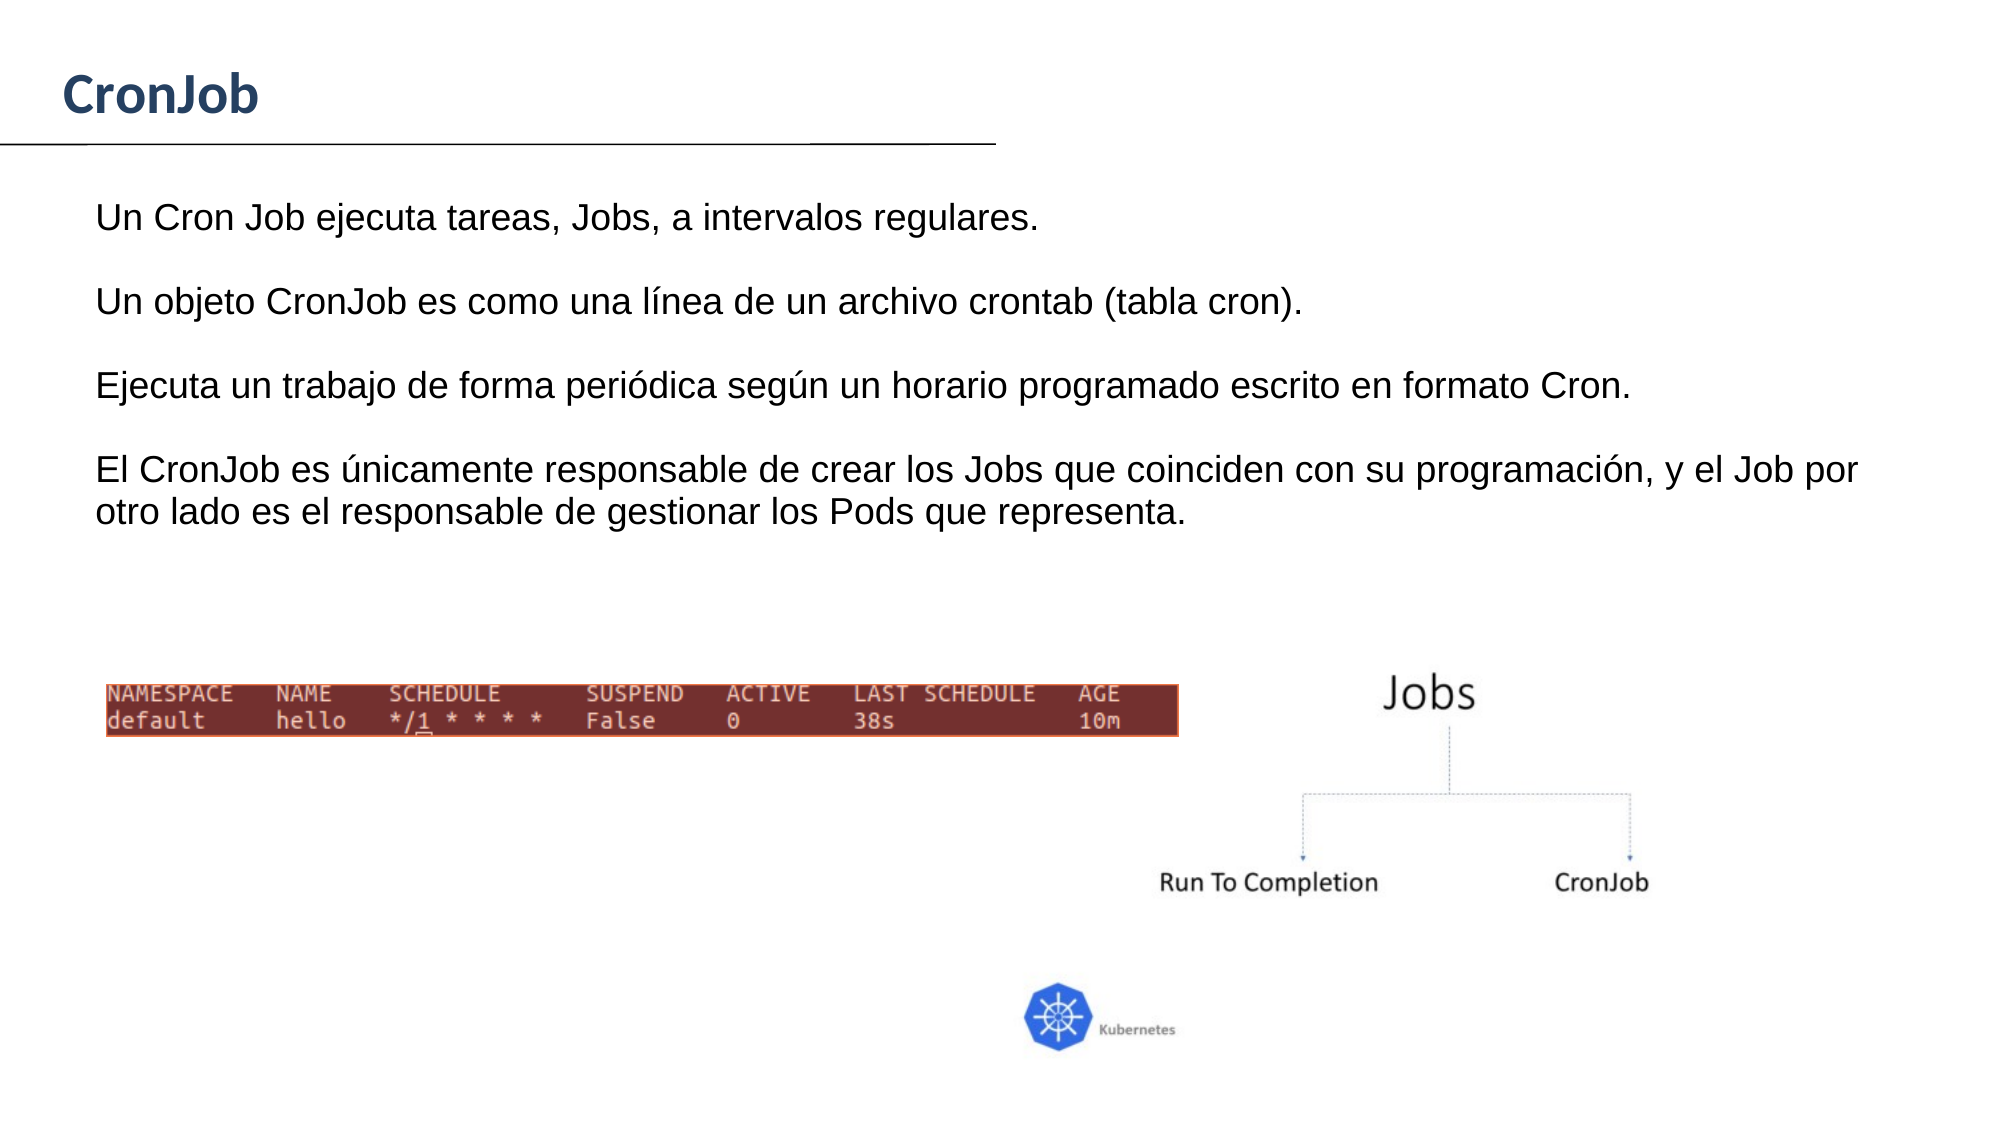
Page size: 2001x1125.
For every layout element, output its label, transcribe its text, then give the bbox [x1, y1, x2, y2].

text_box Un Cron Job ejecuta tareas, Jobs, a intervalos regulares. Un objeto CronJob es como una línea de un archivo crontab (tabla cron). Ejecuta un trabajo de forma periódica según un horario programado escrito en formato Cron. El CronJob es únicamente responsable de crear los Jobs que coinciden con su programación, y el Job por otro lado es el responsable de gestionar los Pods que representa. [80, 188, 1914, 540]
text_box CronJob [49, 47, 1477, 133]
picture [106, 590, 1855, 1069]
